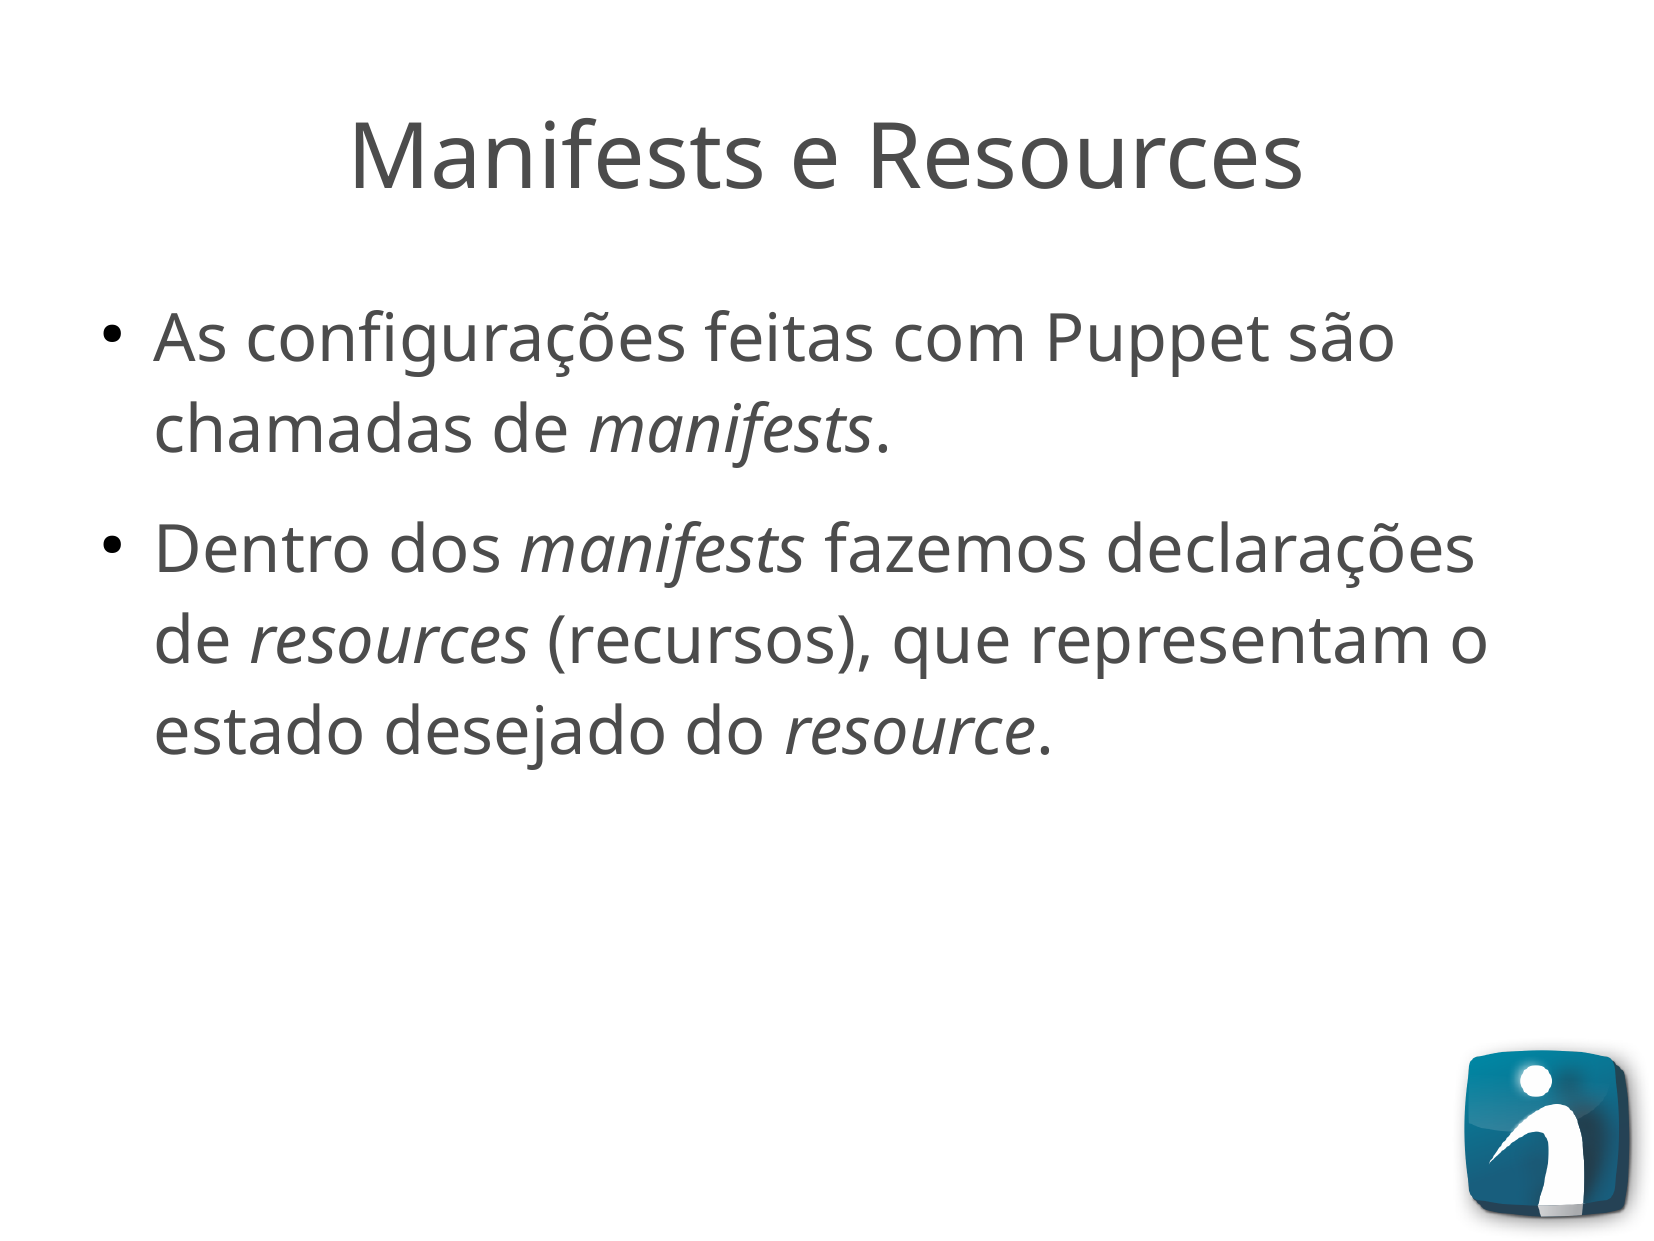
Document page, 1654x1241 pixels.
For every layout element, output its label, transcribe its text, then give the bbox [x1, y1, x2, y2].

list As configurações feitas com Puppet são chamadas de manifests. Dentro dos manifests fazemos declarações de resources (recursos), que representam o estado desejado do resource. [82, 290, 1571, 1109]
picture [1447, 1035, 1654, 1241]
title Manifests e Resources [82, 49, 1571, 257]
